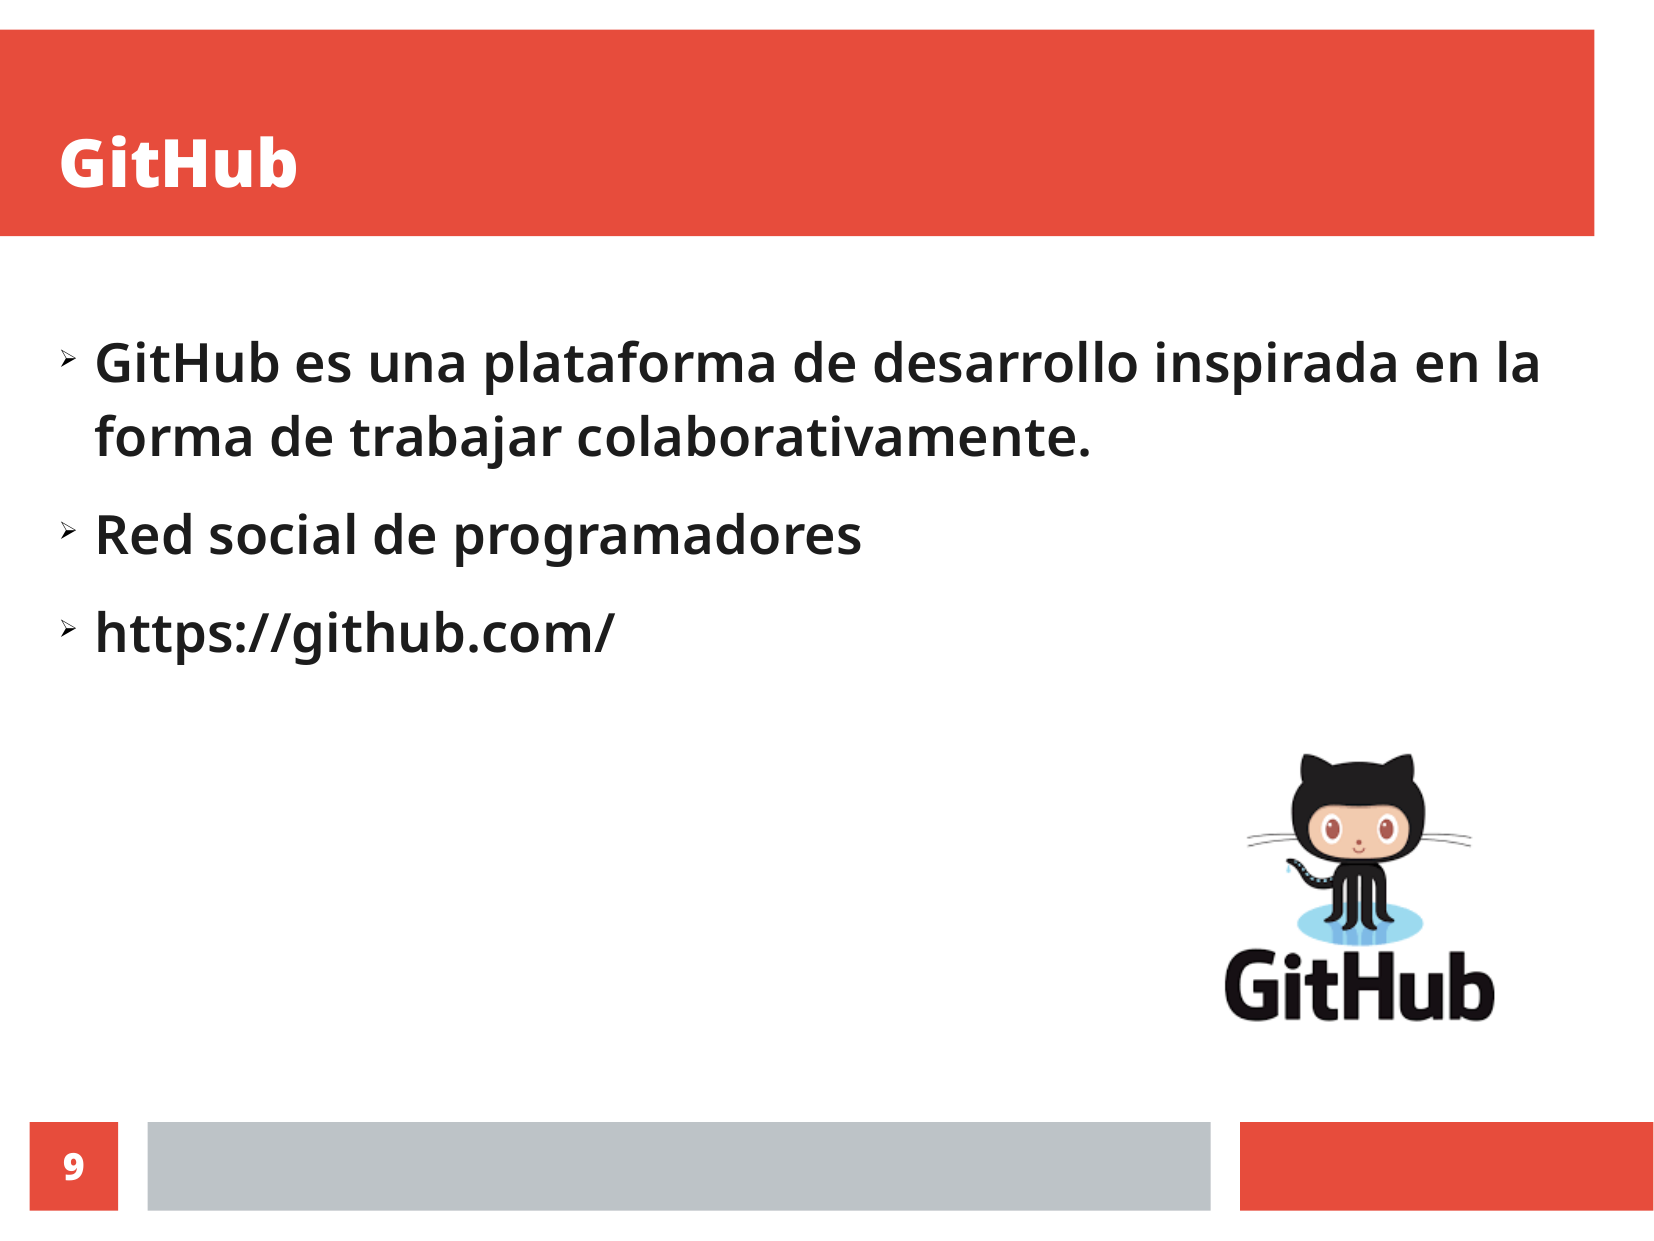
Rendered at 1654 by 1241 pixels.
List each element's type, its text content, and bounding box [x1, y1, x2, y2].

picture [1155, 748, 1565, 1051]
list GitHub es una plataforma de desarrollo inspirada en la forma de trabajar colaborativamente. Red social de programadores https://github.com/ [59, 324, 1565, 1093]
title GitHub [59, 59, 1595, 207]
